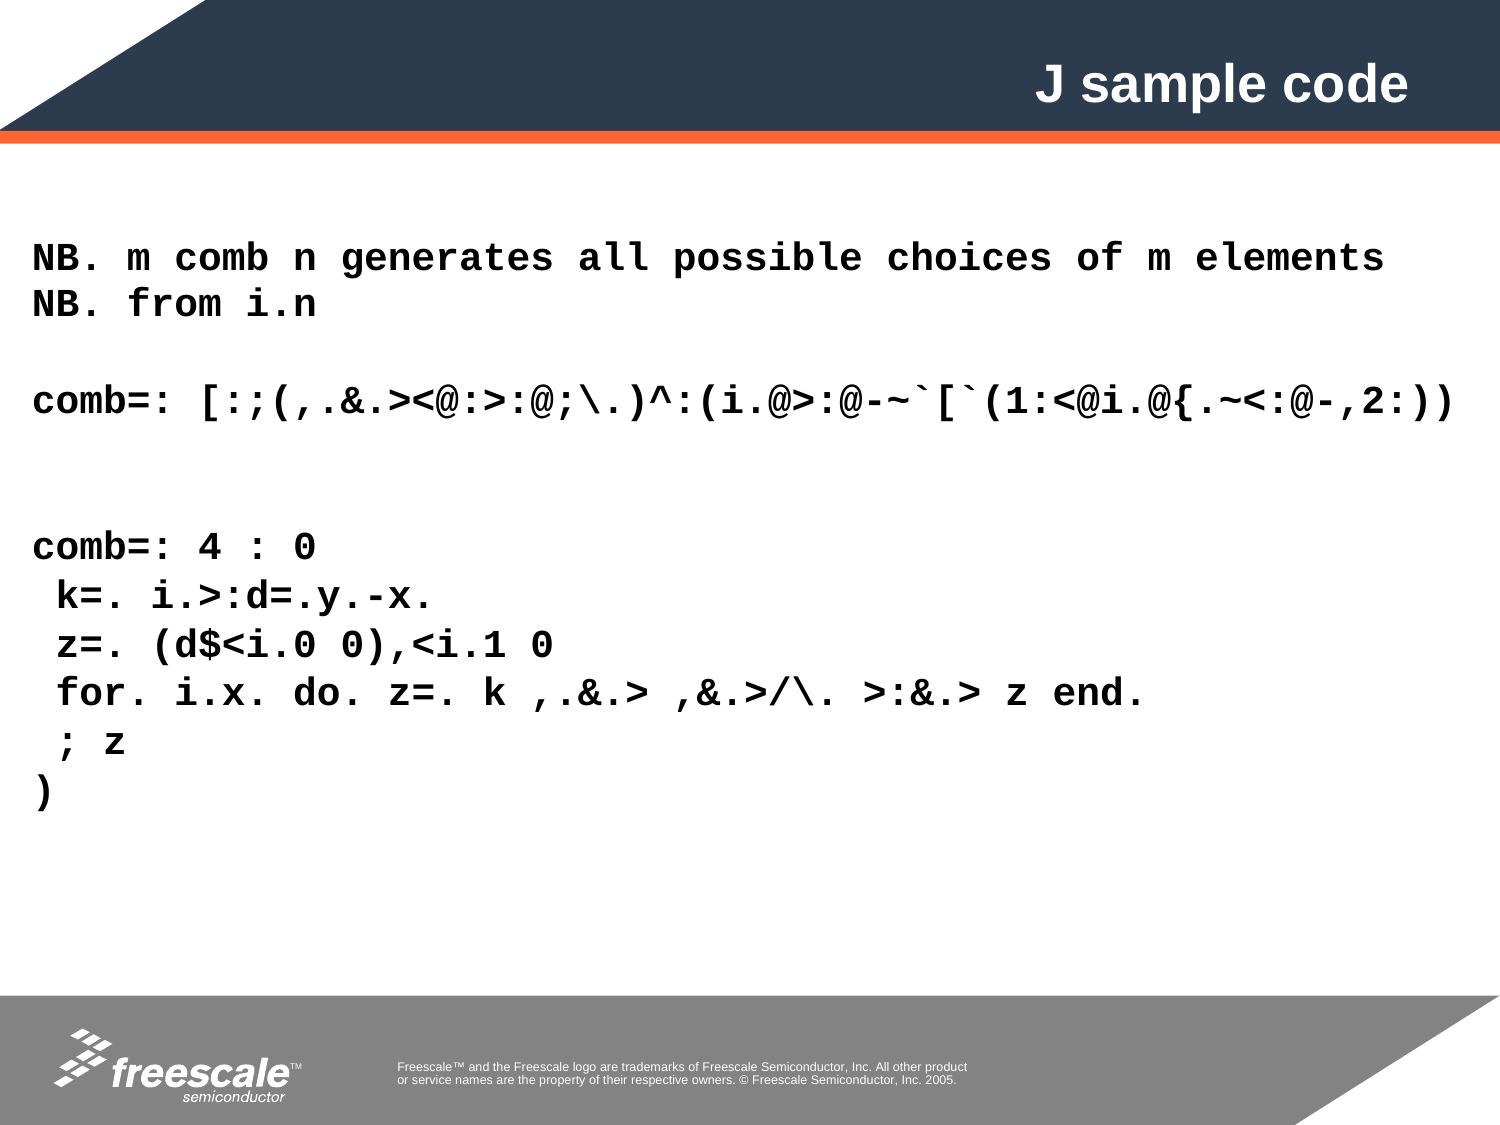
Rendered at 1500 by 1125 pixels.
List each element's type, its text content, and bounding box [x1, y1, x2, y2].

list NB. m comb n generates all possible choices of m elements NB. from i.n comb=: [:;(,.&.><@:>:@;\.)^:(i.@>:@-~`[`(1:<@i.@{.~<:@-,2:)) comb=: 4 : 0 k=. i.>:d=.y.-x. z=. (d$<i.0 0),<i.1 0 for. i.x. do. z=. k ,.&.> ,&.>/\. >:&.> z end. ; z ) [17, 229, 1478, 968]
title J sample code [75, 27, 1426, 146]
